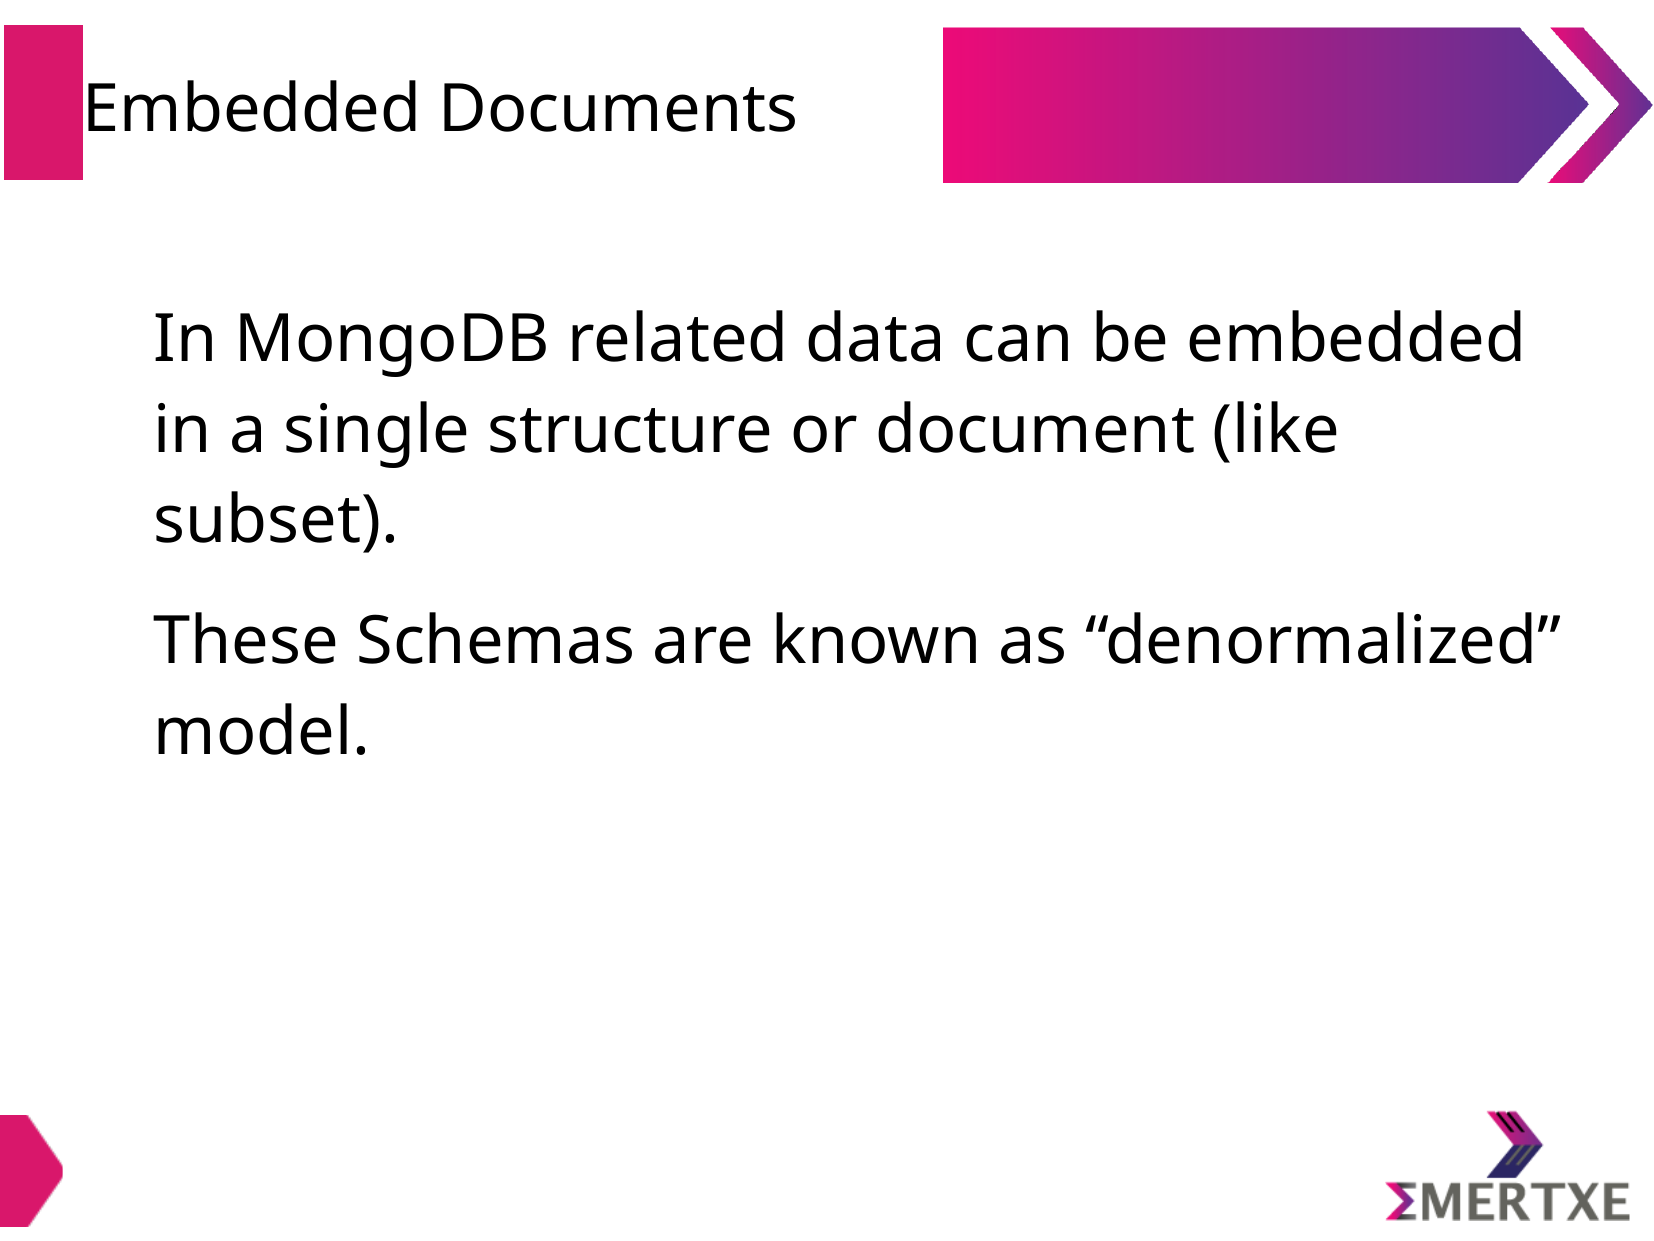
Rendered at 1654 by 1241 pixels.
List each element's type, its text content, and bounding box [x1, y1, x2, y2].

picture [1385, 1107, 1631, 1221]
title Embedded Documents [82, 2, 1571, 210]
picture [1571, 27, 1653, 183]
list In MongoDB related data can be embedded in a single structure or document (like subset). These Schemas are known as “denormalized” model. [82, 290, 1571, 1010]
